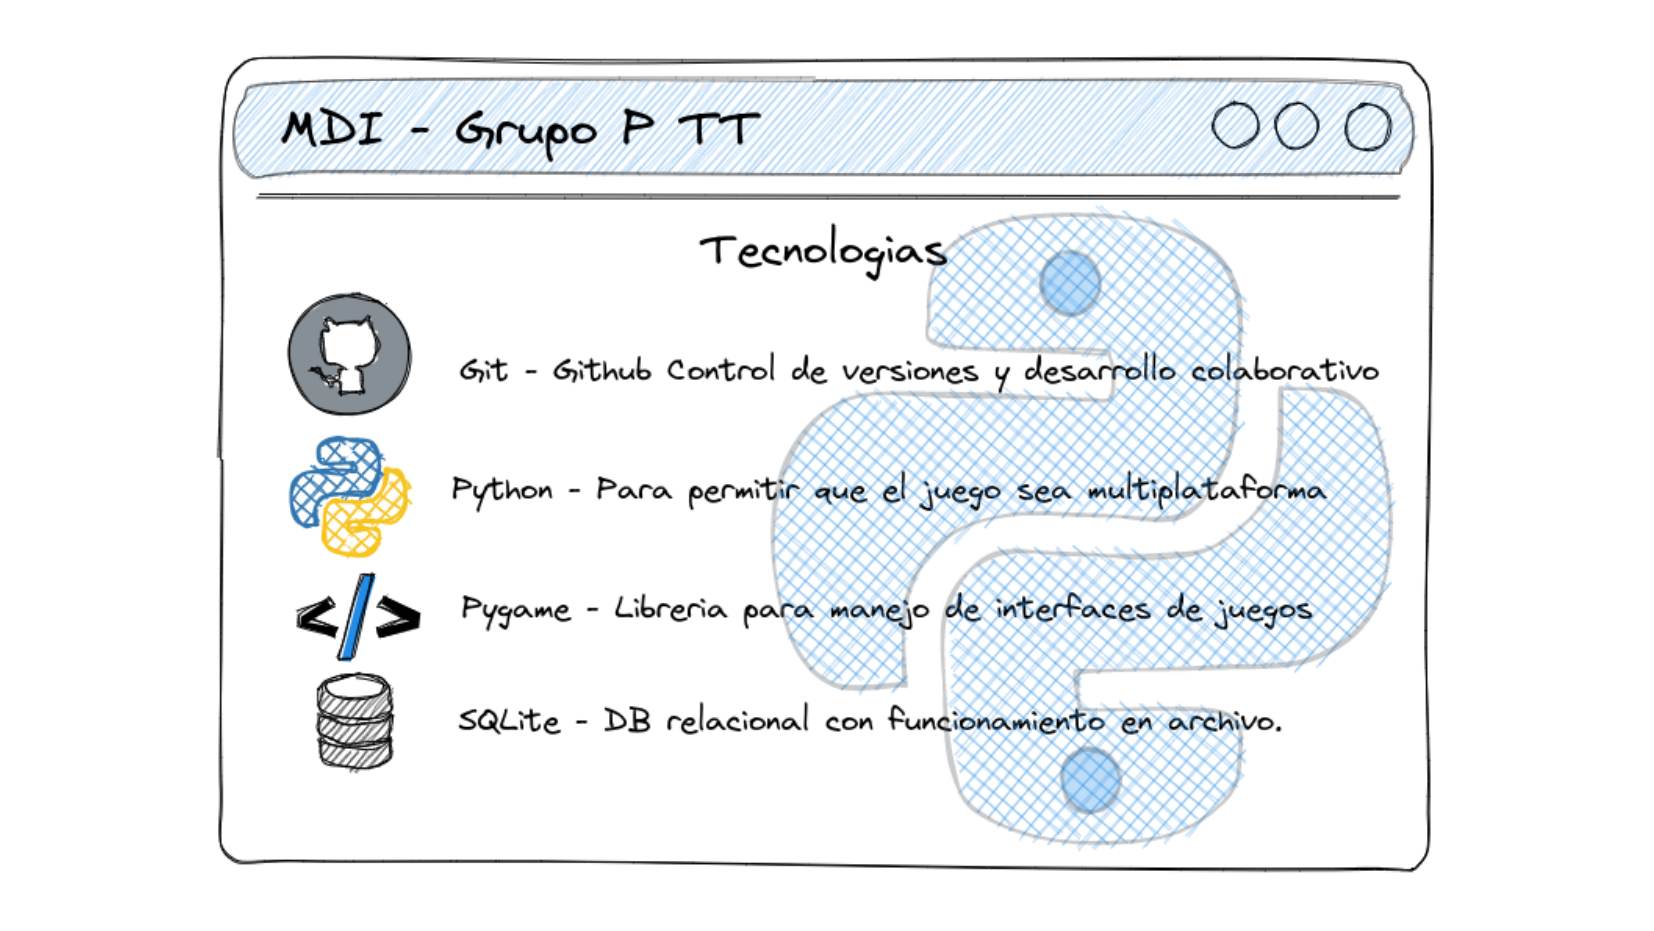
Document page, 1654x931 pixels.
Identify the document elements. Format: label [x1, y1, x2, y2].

picture [203, 42, 1448, 885]
